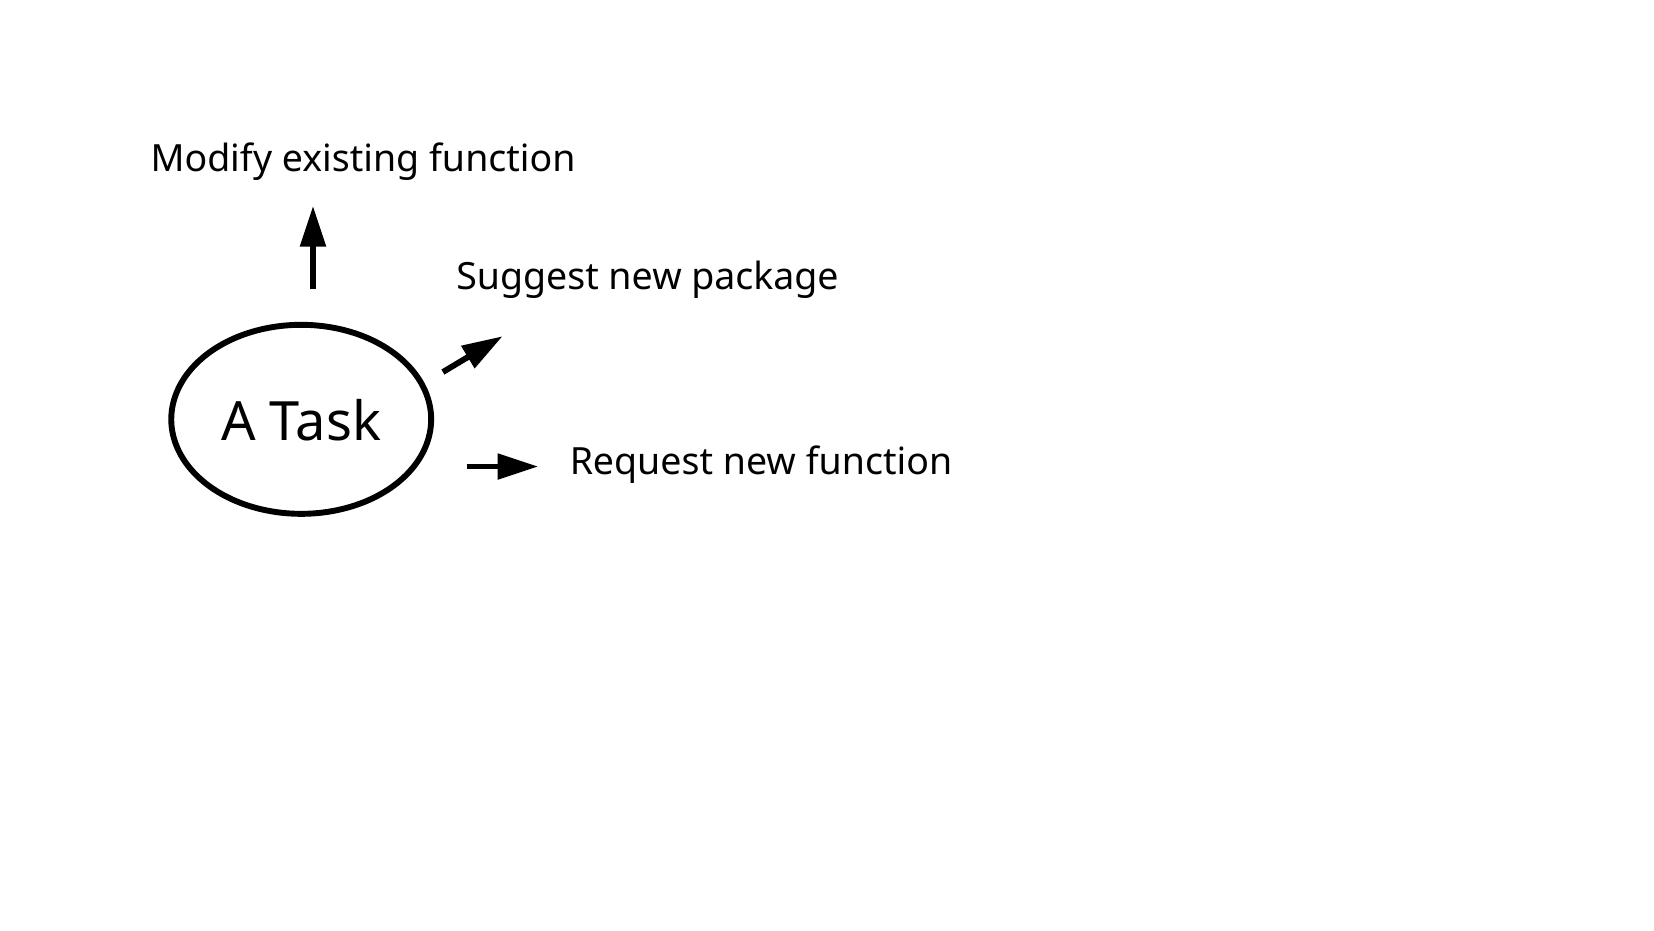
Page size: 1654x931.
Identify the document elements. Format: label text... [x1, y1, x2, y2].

text_box A Task [171, 324, 432, 514]
text_box Modify existing function [135, 124, 669, 200]
text_box Suggest new package [441, 242, 908, 318]
text_box Request new function [555, 426, 1031, 502]
